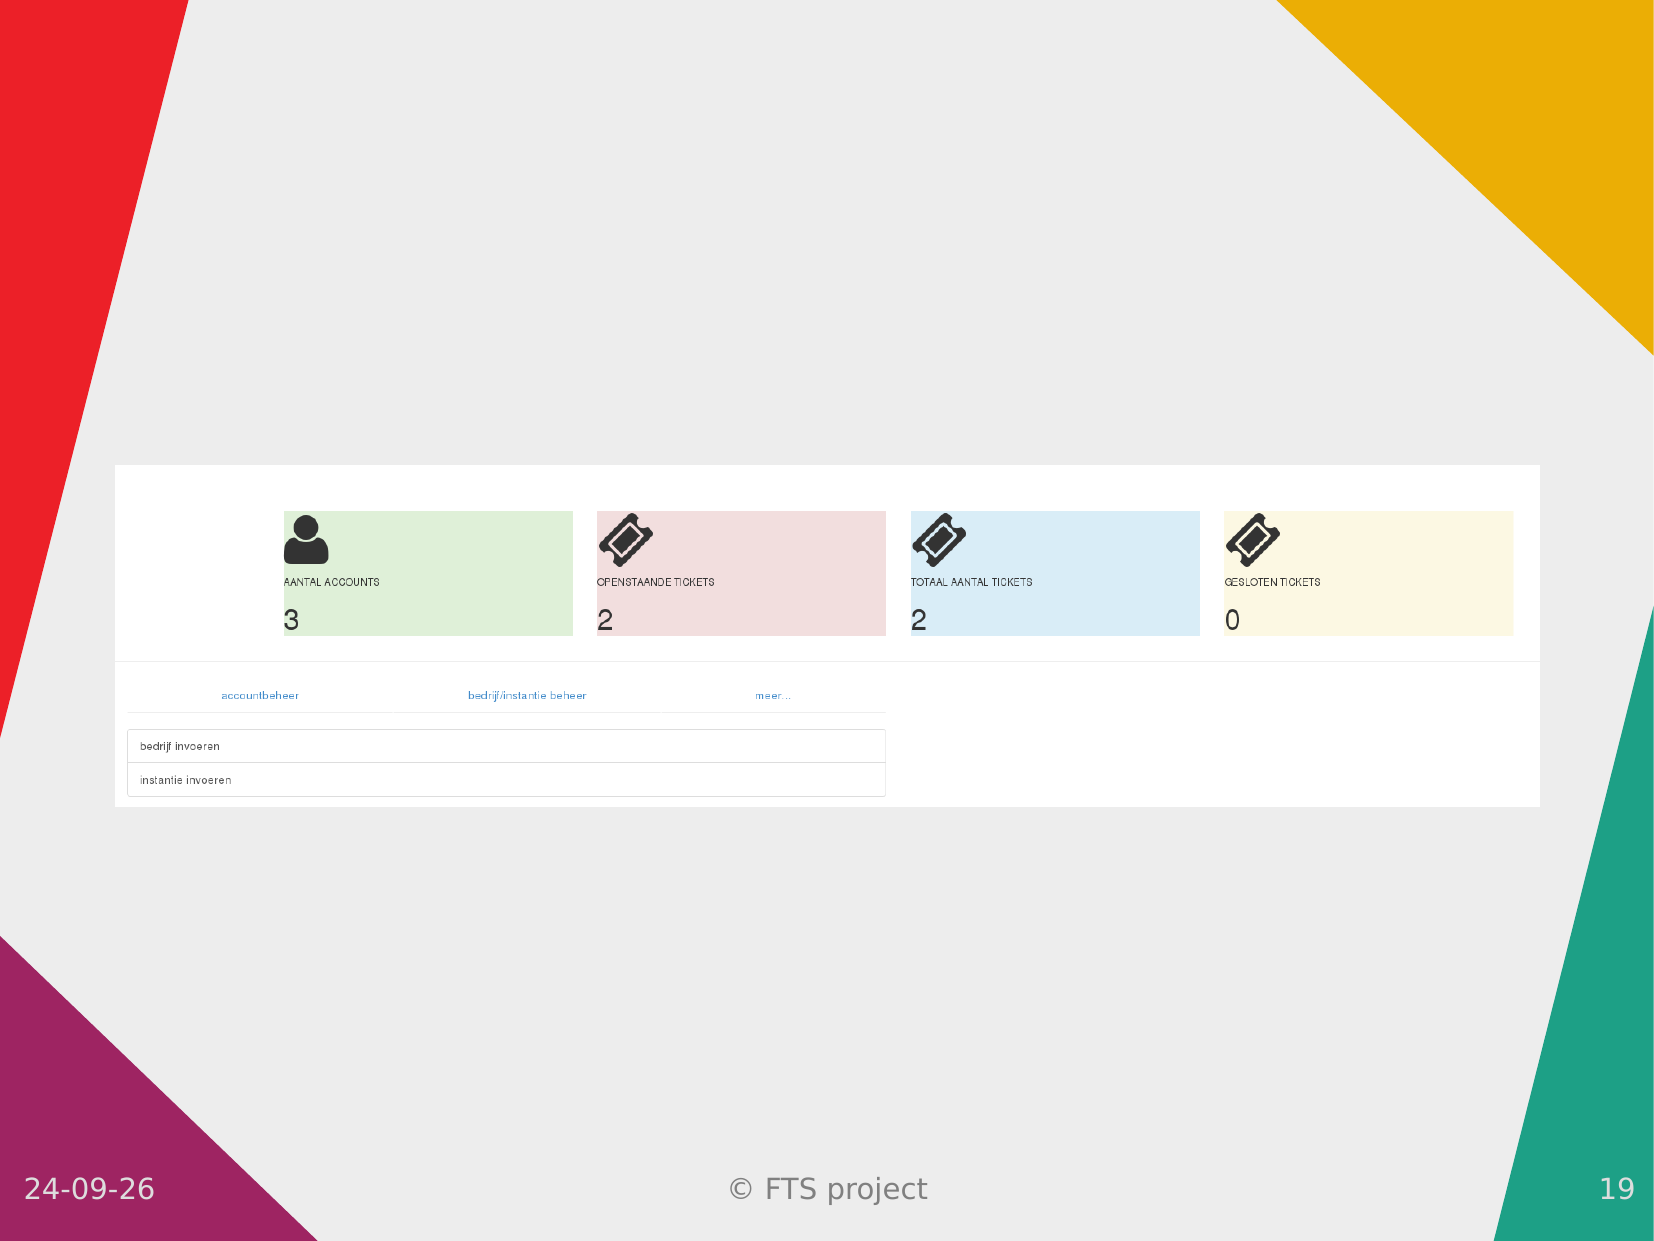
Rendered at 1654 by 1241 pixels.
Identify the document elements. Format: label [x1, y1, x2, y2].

picture [115, 465, 1540, 807]
